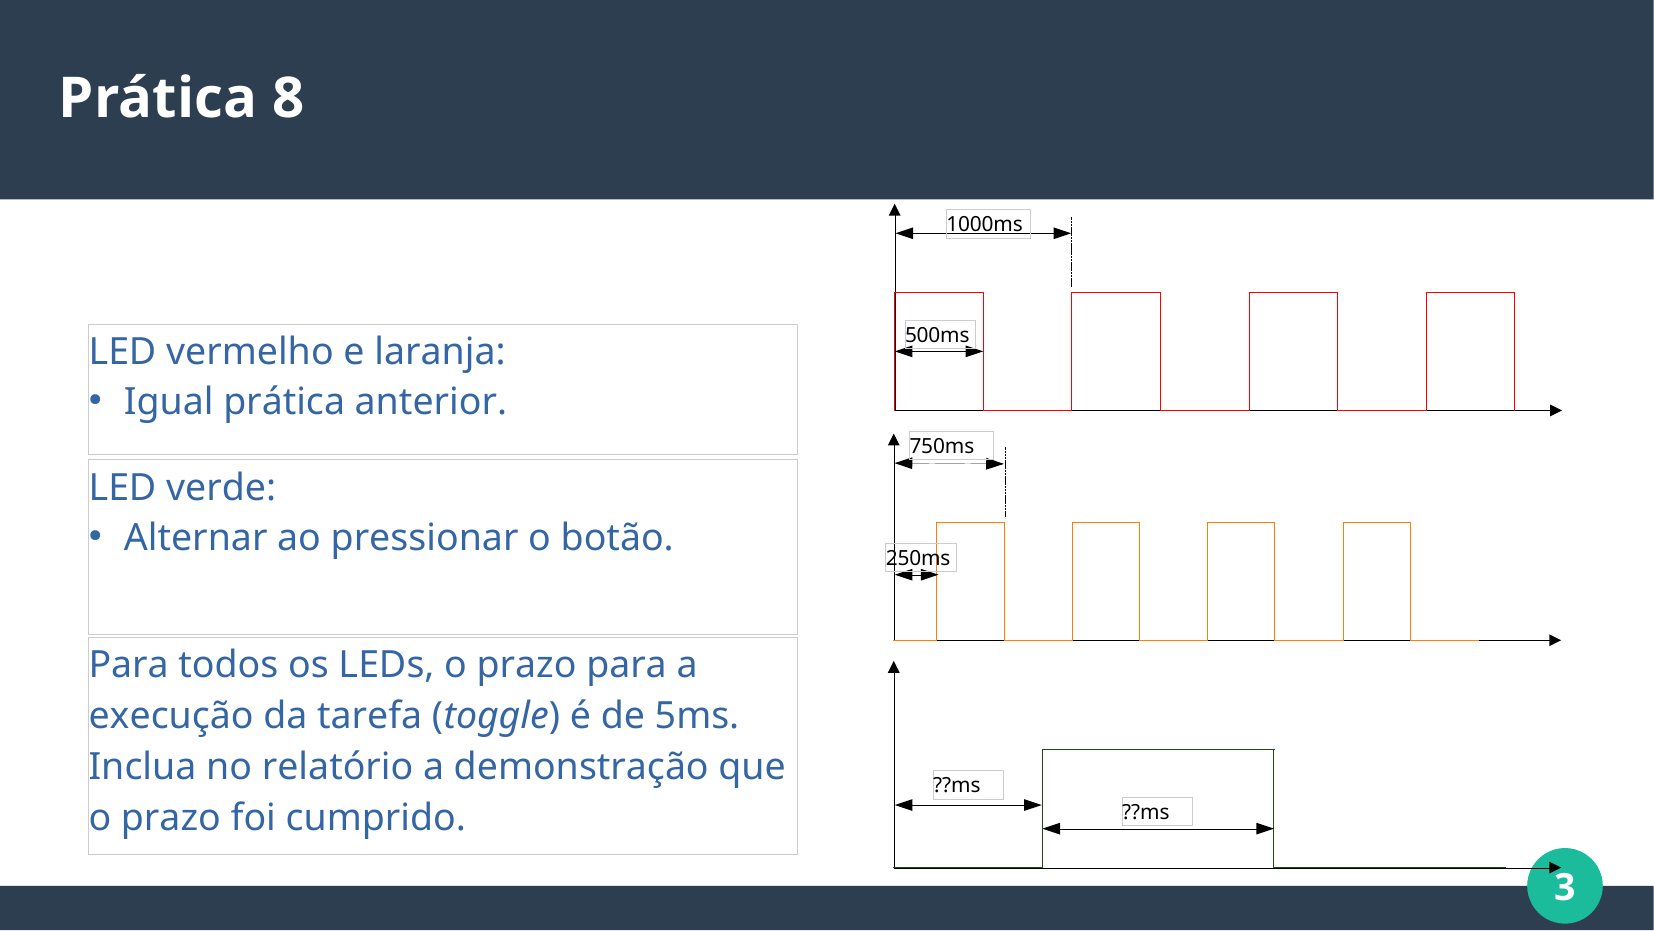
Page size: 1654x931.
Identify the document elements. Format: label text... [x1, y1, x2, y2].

text_box Para todos os LEDs, o prazo para a execução da tarefa (toggle) é de 5ms. Inclua no relatório a demonstração que o prazo foi cumprido. [88, 637, 798, 855]
text_box 500ms [905, 320, 976, 345]
text_box ??ms [1122, 797, 1193, 822]
text_box 250ms [885, 543, 957, 568]
text_box LED verde: Alternar ao pressionar o botão. [88, 459, 798, 635]
text_box 750ms [909, 431, 994, 456]
title Prática 8 [59, 37, 1595, 155]
text_box 1000ms [946, 209, 1031, 235]
text_box ??ms [933, 770, 1004, 796]
text_box LED vermelho e laranja: Igual prática anterior. [88, 324, 798, 455]
